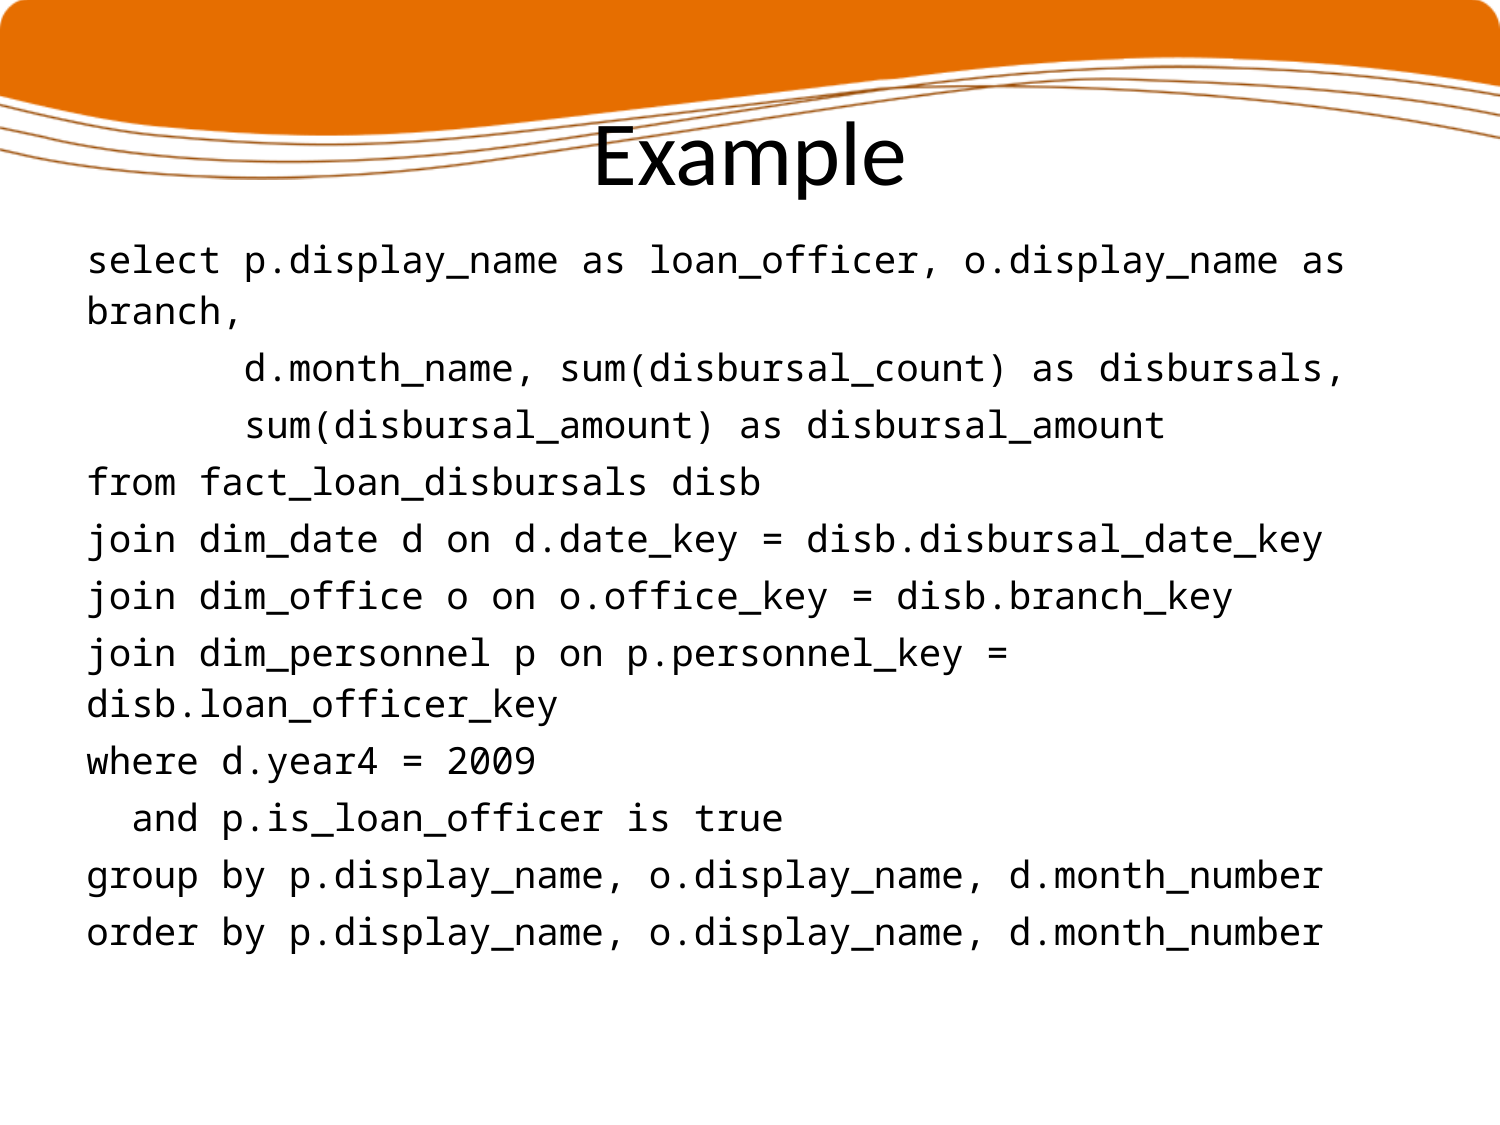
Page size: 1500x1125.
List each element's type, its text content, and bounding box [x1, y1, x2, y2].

title Example [75, 72, 1426, 226]
text_box select p.display_name as loan_officer, o.display_name as branch, d.month_name, sum(disbursal_count) as disbursals, sum(disbursal_amount) as disbursal_amount from fact_loan_disbursals disb join dim_date d on d.date_key = disb.disbursal_date_key join dim_office o on o.office_key = disb.branch_key join dim_personnel p on p.personnel_key = disb.loan_officer_key where d.year4 = 2009 and p.is_loan_officer is true group by p.display_name, o.display_name, d.month_number order by p.display_name, o.display_name, d.month_number [71, 225, 1442, 906]
picture [0, 0, 1500, 180]
